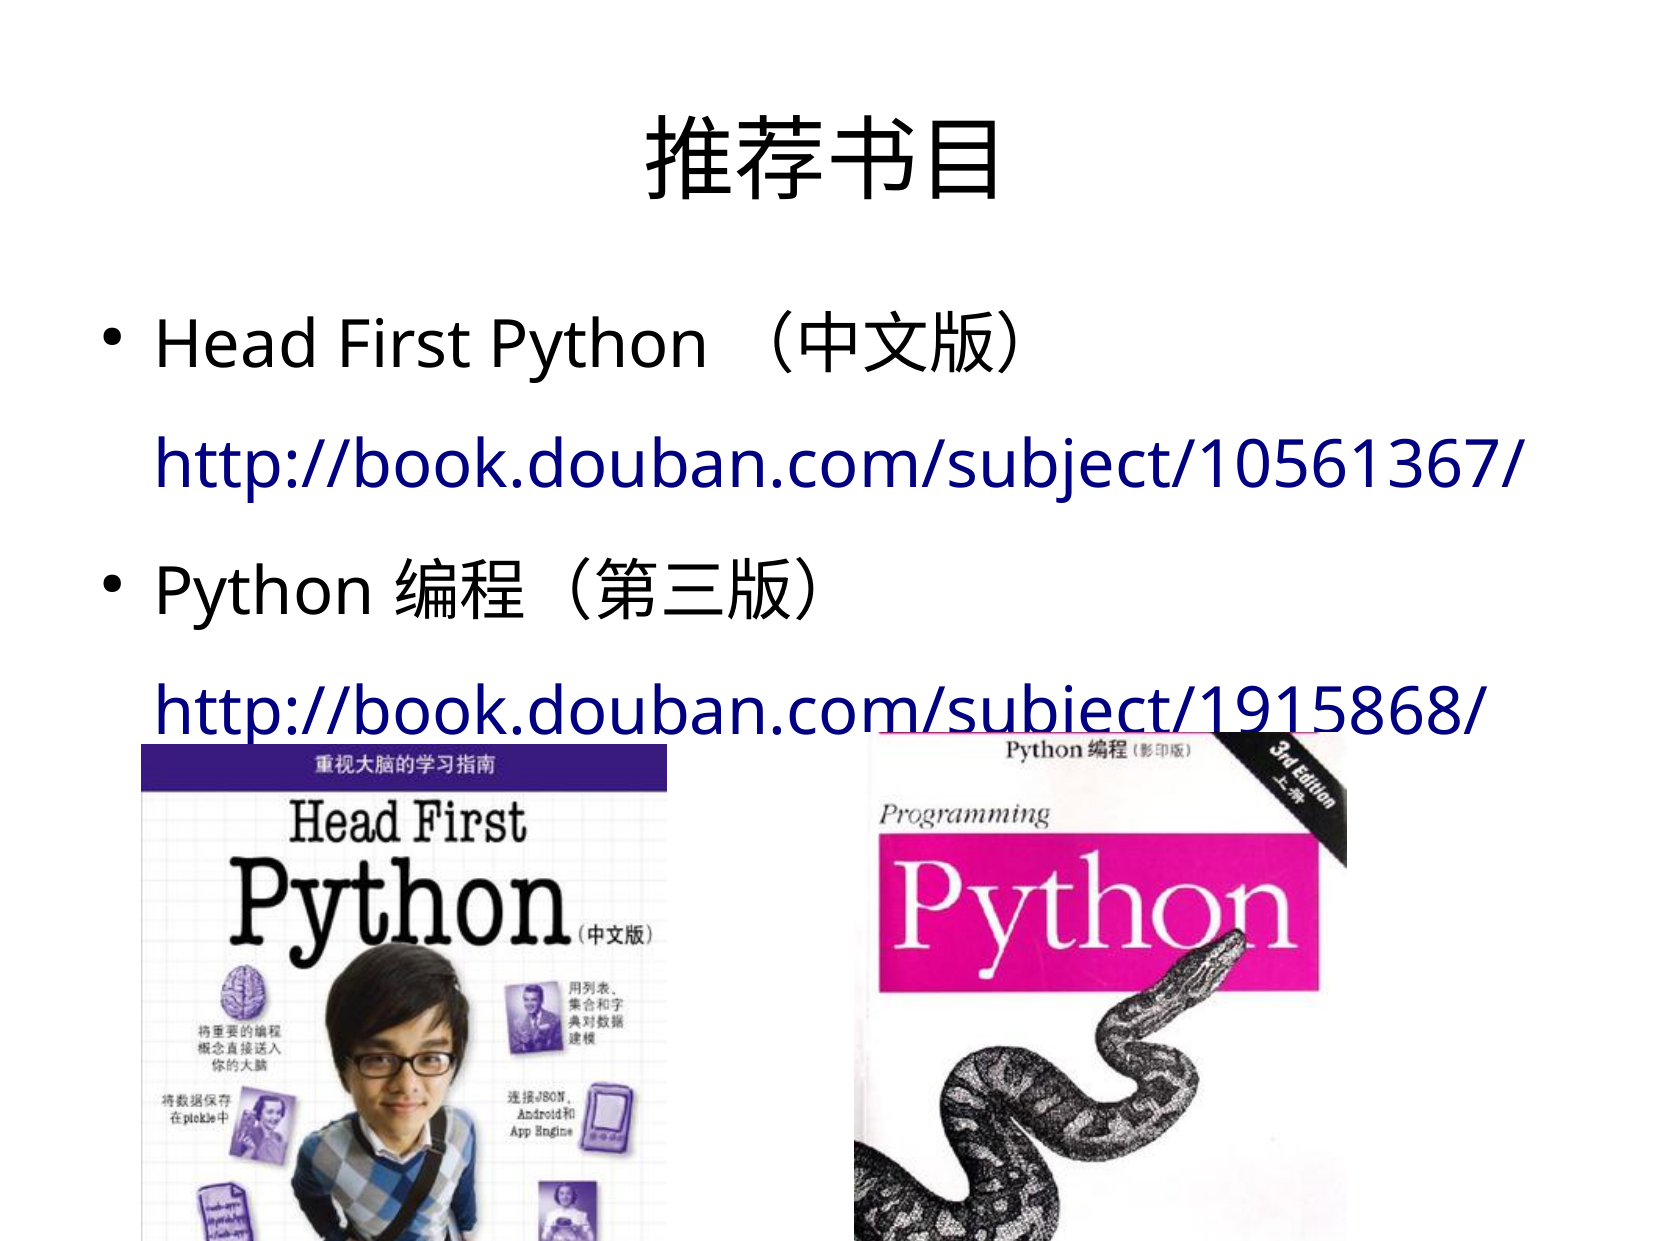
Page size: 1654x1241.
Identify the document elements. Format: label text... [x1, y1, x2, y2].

picture [854, 732, 1347, 1241]
list Head First Python（中文版） http://book.douban.com/subject/10561367/ Python编程（第三版） http://book.douban.com/subject/1915868/ [82, 290, 1538, 1010]
title 推荐书目 [82, 49, 1571, 257]
picture [141, 744, 667, 1241]
